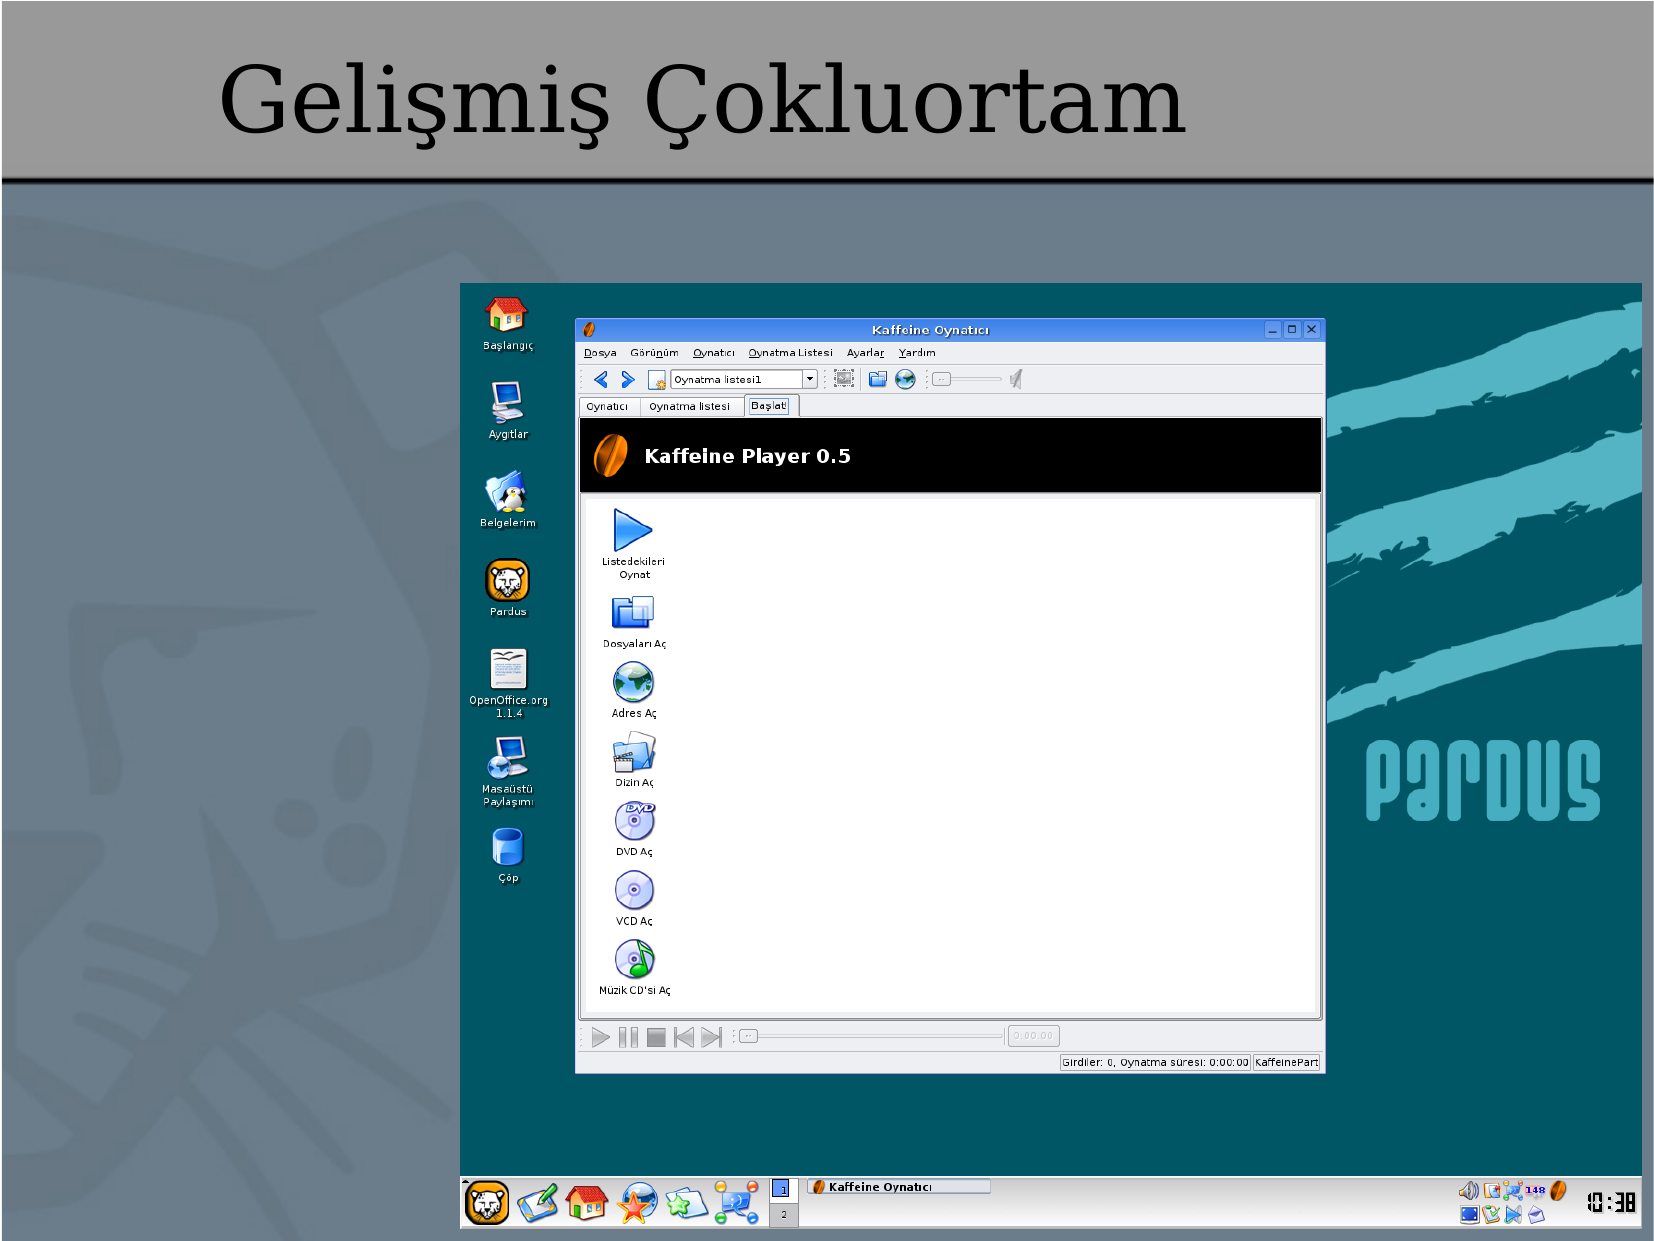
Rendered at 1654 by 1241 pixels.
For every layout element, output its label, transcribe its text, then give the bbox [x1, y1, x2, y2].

title Gelişmiş Çokluortam [0, 0, 1410, 204]
picture [1, 1, 1654, 1241]
